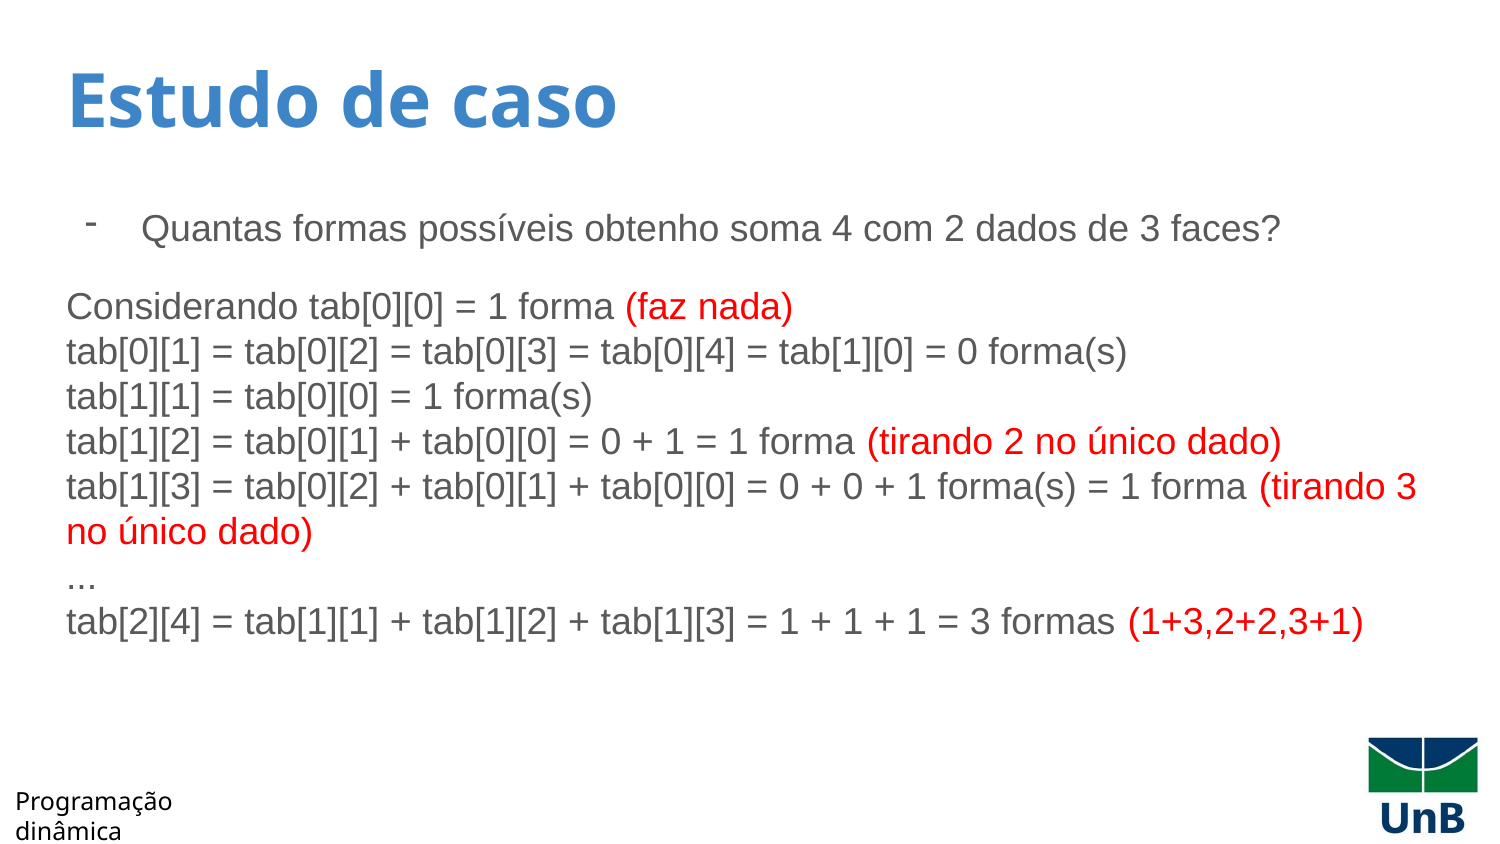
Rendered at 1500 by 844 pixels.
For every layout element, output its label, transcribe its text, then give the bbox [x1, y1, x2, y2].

text_box Programação dinâmica [0, 792, 290, 840]
picture [1350, 735, 1495, 840]
list Quantas formas possíveis obtenho soma 4 com 2 dados de 3 faces? Considerando tab[0][0] = 1 forma (faz nada) tab[0][1] = tab[0][2] = tab[0][3] = tab[0][4] = tab[1][0] = 0 forma(s) tab[1][1] = tab[0][0] = 1 forma(s) tab[1][2] = tab[0][1] + tab[0][0] = 0 + 1 = 1 forma (tirando 2 no único dado) tab[1][3] = tab[0][2] + tab[0][1] + tab[0][0] = 0 + 0 + 1 forma(s) = 1 forma (tirando 3 no único dado) ... tab[2][4] = tab[1][1] + tab[1][2] + tab[1][3] = 1 + 1 + 1 = 3 formas (1+3,2+2,3+1) [51, 189, 1449, 736]
title Estudo de caso [51, 37, 1449, 157]
